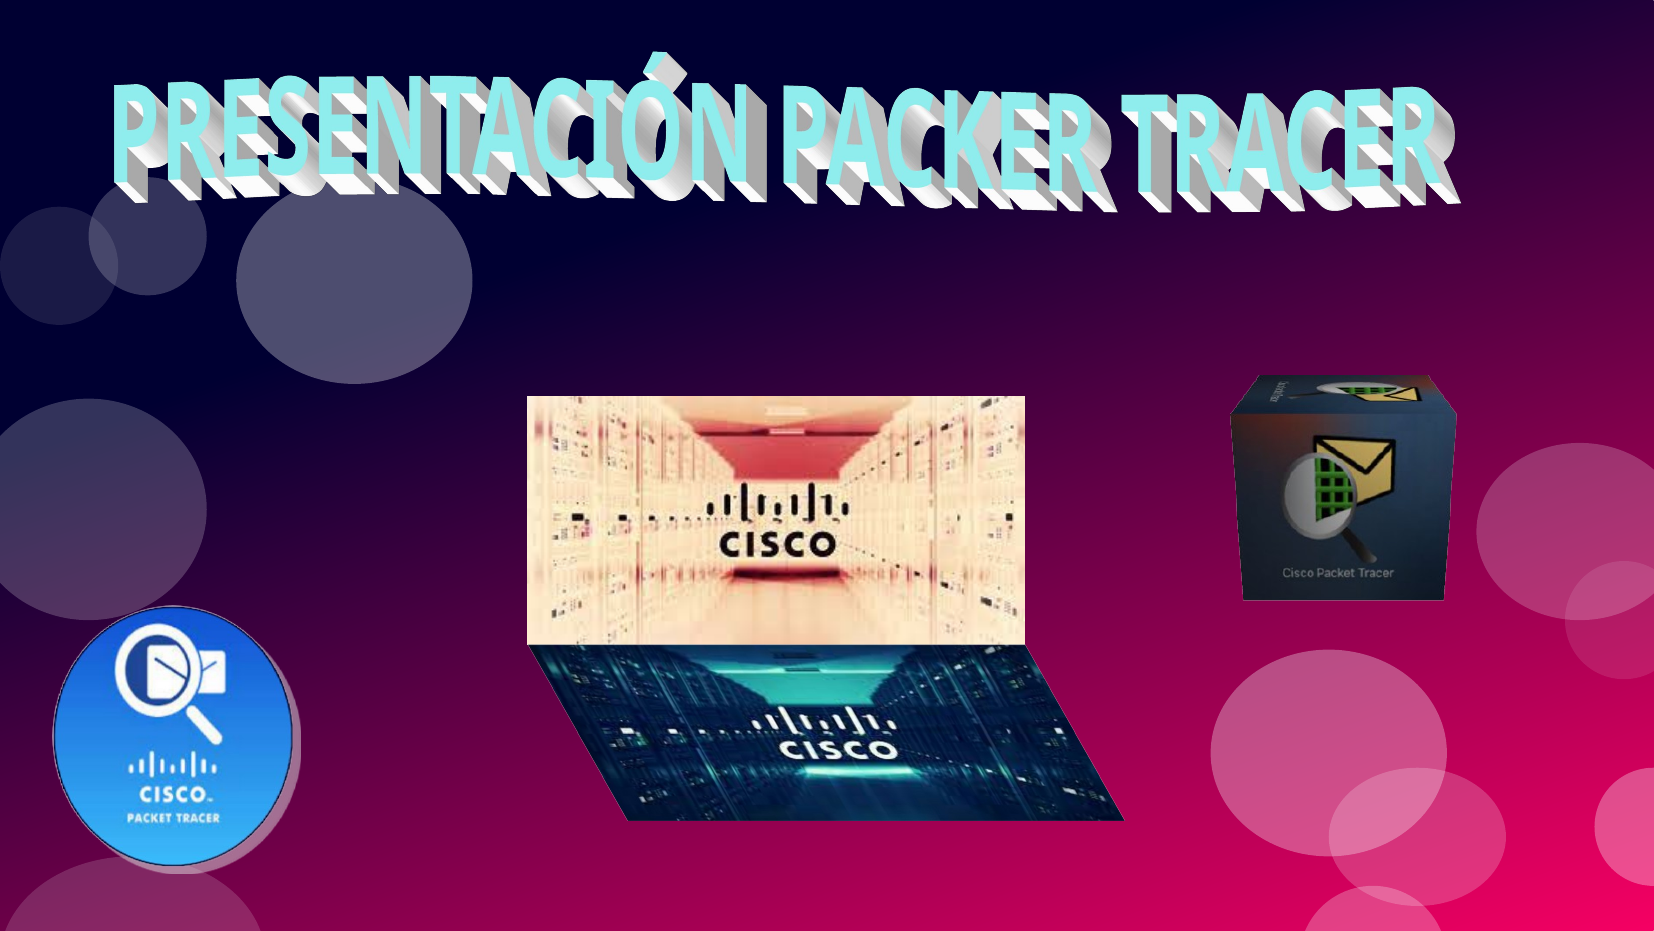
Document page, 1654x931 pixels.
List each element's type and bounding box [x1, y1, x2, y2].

picture [527, 645, 1125, 821]
picture [52, 605, 301, 874]
picture [1230, 375, 1457, 601]
picture [527, 396, 1025, 644]
